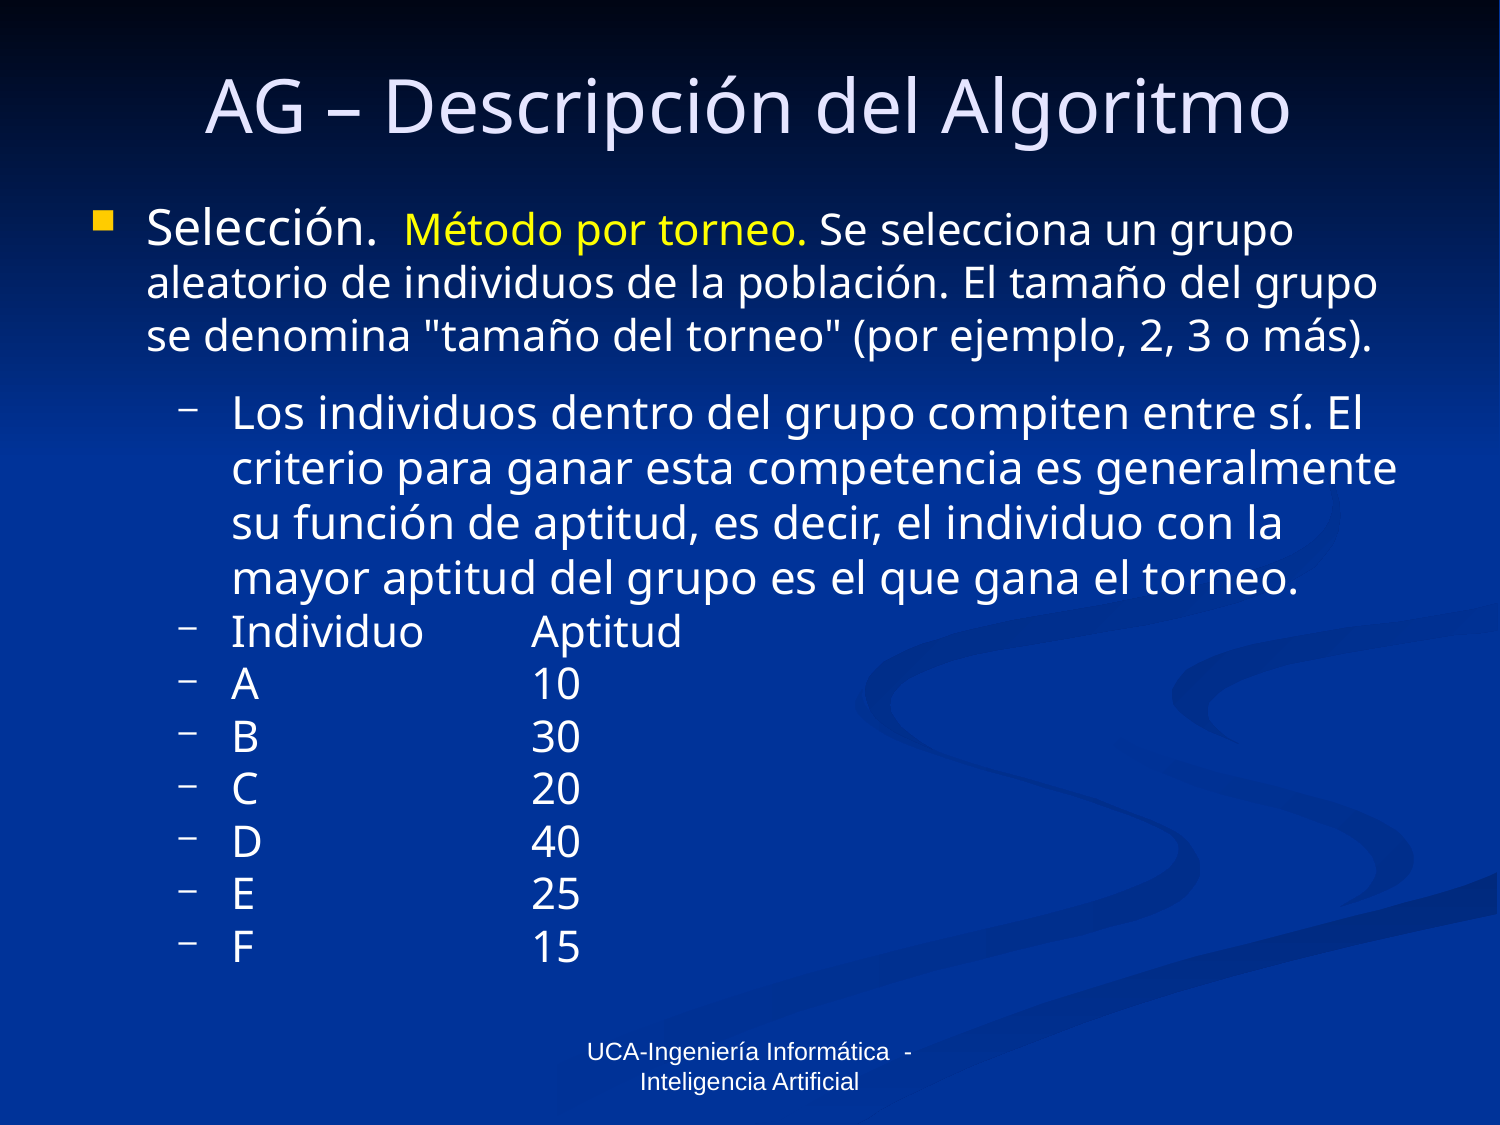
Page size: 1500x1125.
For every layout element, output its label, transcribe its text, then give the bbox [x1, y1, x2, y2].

list Selección. Método por torneo. Se selecciona un grupo aleatorio de individuos de la población. El tamaño del grupo se denomina "tamaño del torneo" (por ejemplo, 2, 3 o más). Los individuos dentro del grupo compiten entre sí. El criterio para ganar esta competencia es generalmente su función de aptitud, es decir, el individuo con la mayor aptitud del grupo es el que gana el torneo. Individuo Aptitud A 10 B 30 C 20 D 40 E 25 F 15 [75, 187, 1425, 1005]
title AG – Descripción del Algoritmo [75, 45, 1425, 163]
footer UCA-Ingeniería Informática - Inteligencia Artificial [512, 1025, 988, 1104]
